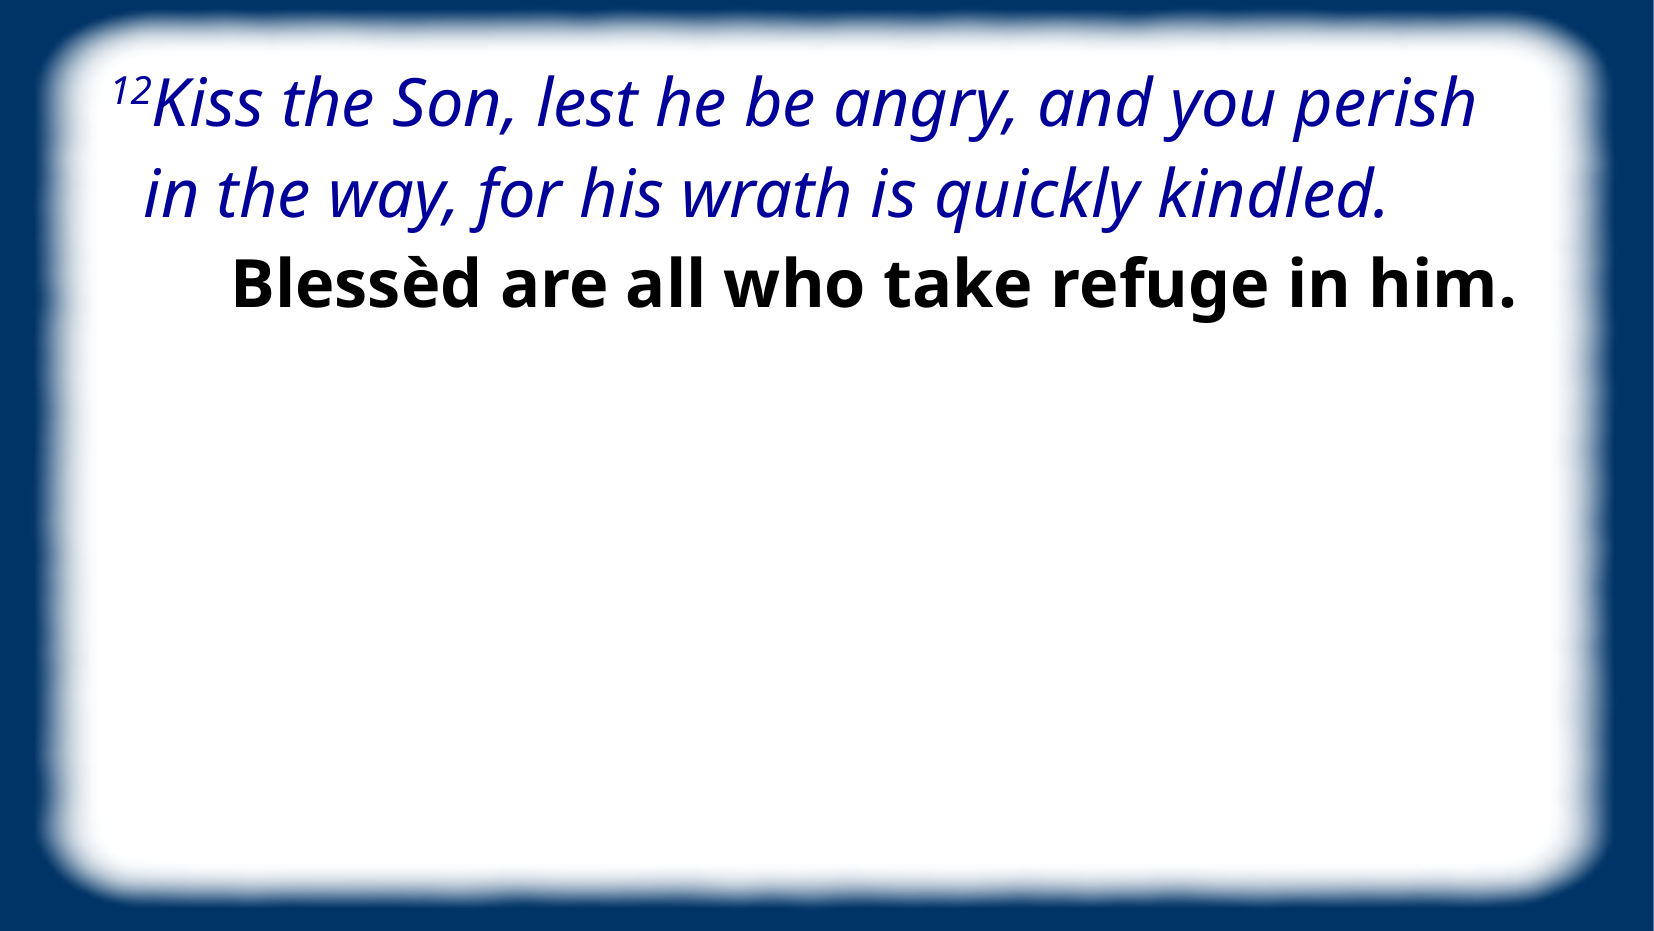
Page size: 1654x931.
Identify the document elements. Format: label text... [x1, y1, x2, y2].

picture [0, 0, 1654, 931]
text_box 12Kiss the Son, lest he be angry, and you perish in the way, for his wrath is quickly kindled. Blessèd are all who take refuge in him. [94, 47, 1565, 361]
